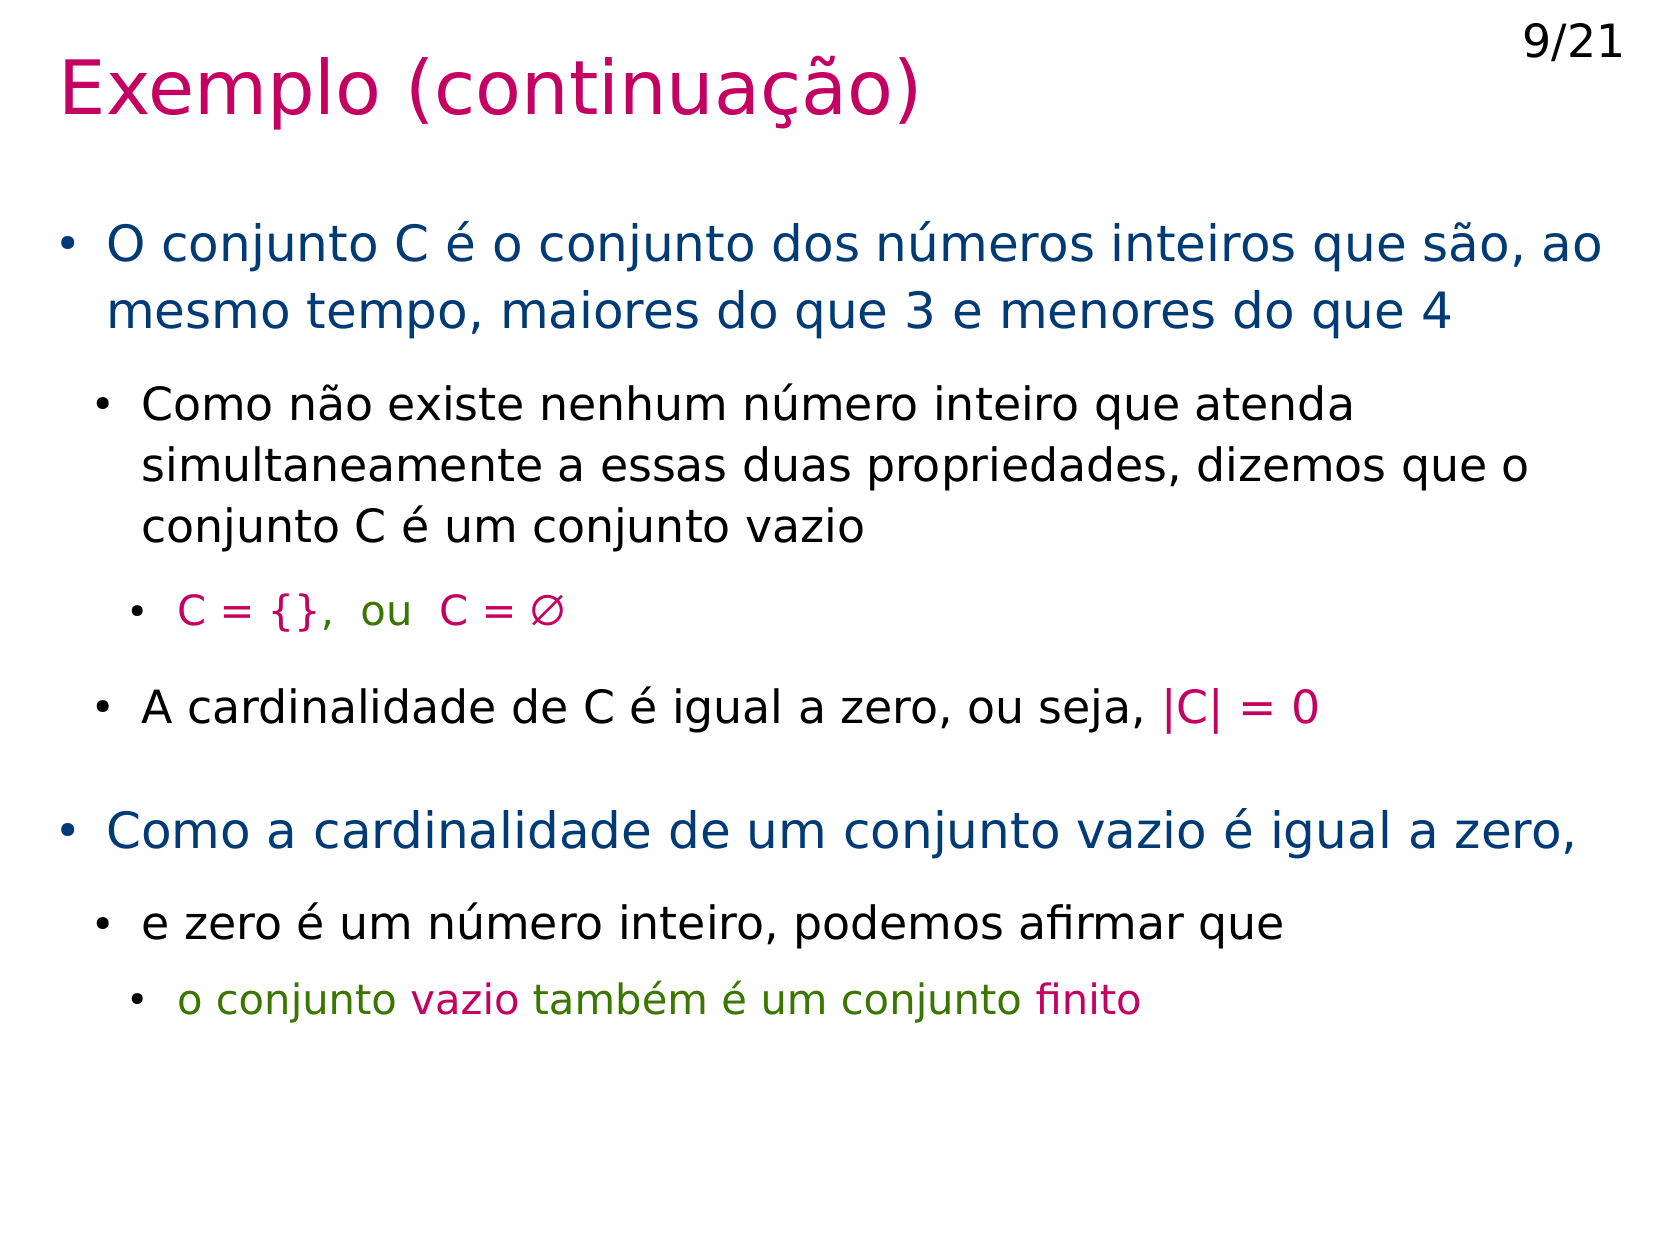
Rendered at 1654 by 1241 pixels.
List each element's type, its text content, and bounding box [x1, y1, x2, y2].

list O conjunto C é o conjunto dos números inteiros que são, ao mesmo tempo, maiores do que 3 e menores do que 4 Como não existe nenhum número inteiro que atenda simultaneamente a essas duas propriedades, dizemos que o conjunto C é um conjunto vazio C = {}, ou C = ∅ A cardinalidade de C é igual a zero, ou seja, |C| = 0 Como a cardinalidade de um conjunto vazio é igual a zero, e zero é um número inteiro, podemos afirmar que o conjunto vazio também é um conjunto finito [59, 206, 1625, 1211]
title Exemplo (continuação) [59, 29, 1625, 148]
